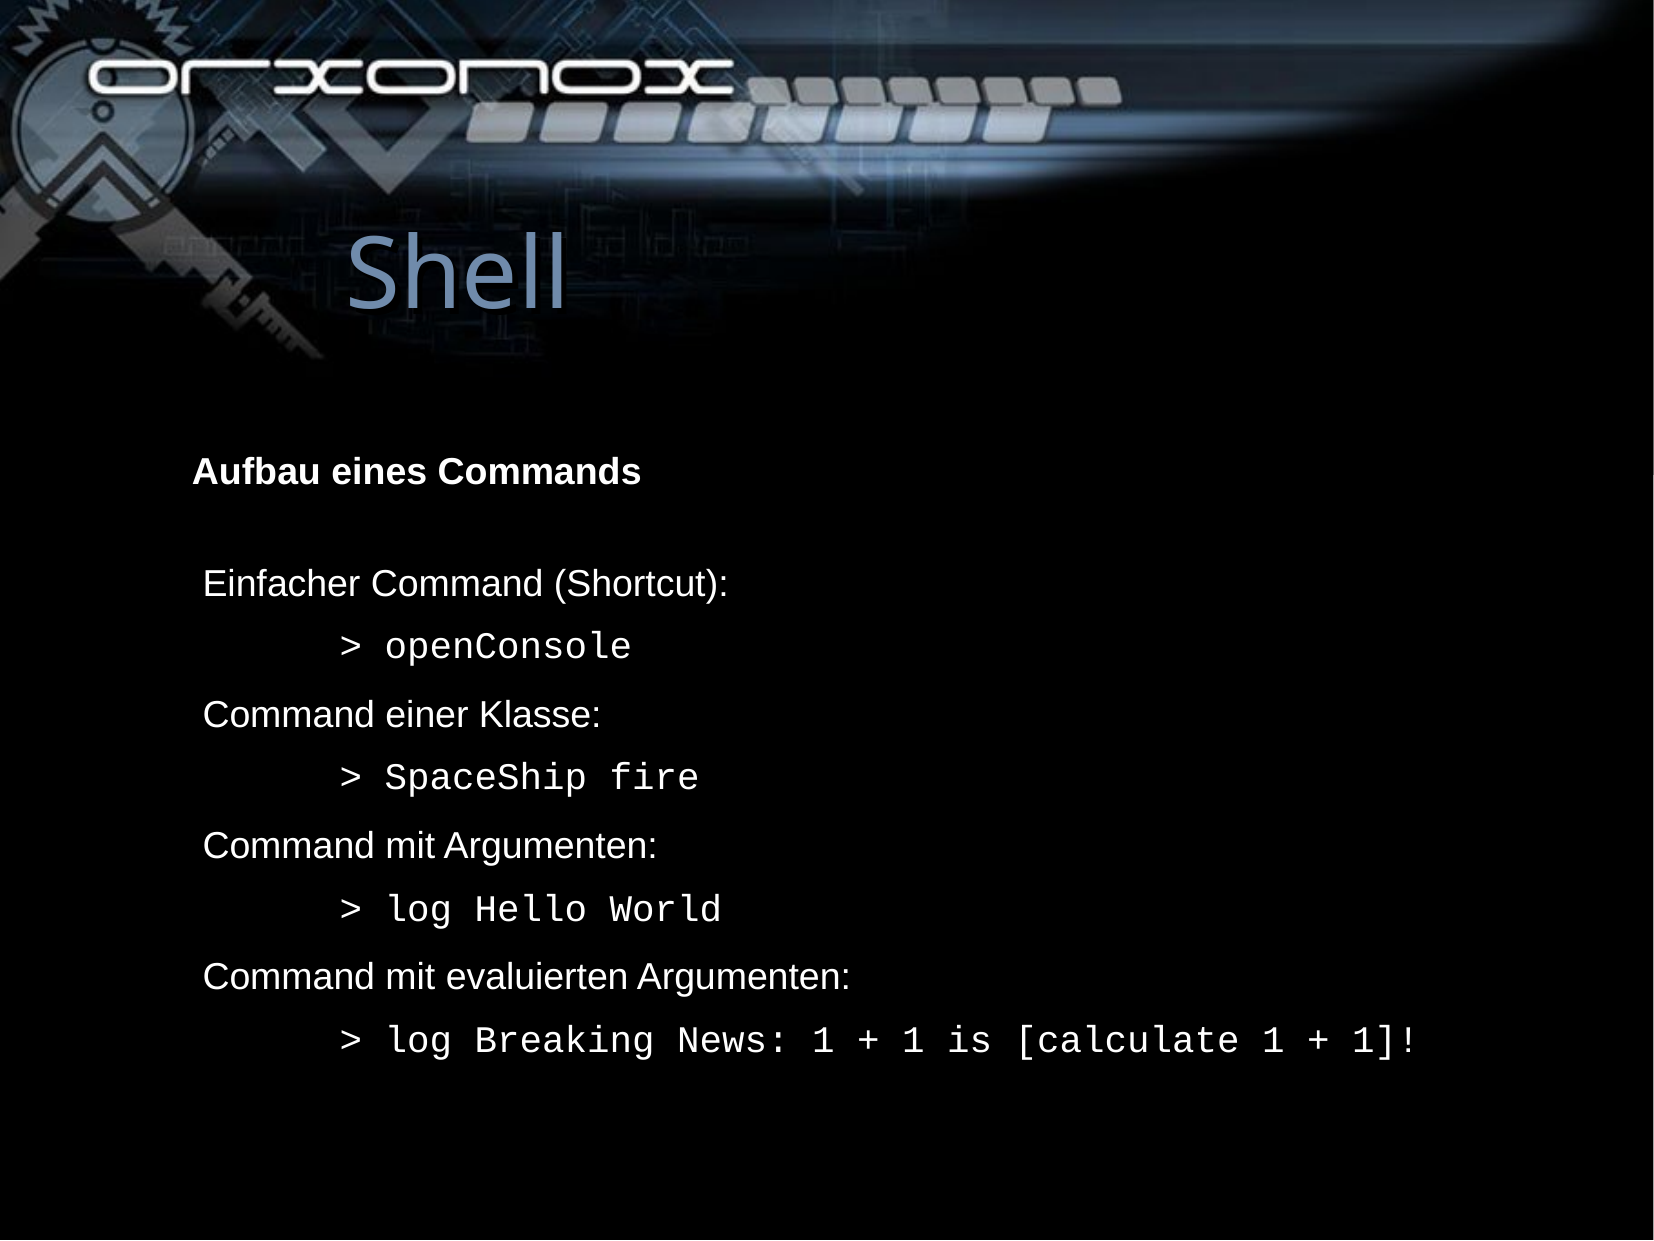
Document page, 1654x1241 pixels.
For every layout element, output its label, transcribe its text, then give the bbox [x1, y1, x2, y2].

picture [0, 0, 1654, 475]
text_box Aufbau eines Commands [177, 442, 1329, 513]
text_box Shell [330, 194, 1306, 344]
text_box Einfacher Command (Shortcut): > openConsole Command einer Klasse: > SpaceShip fire Command mit Argumenten: > log Hello World Command mit evaluierten Argumenten: > log Breaking News: 1 + 1 is [calculate 1 + 1]! [177, 513, 1447, 1059]
